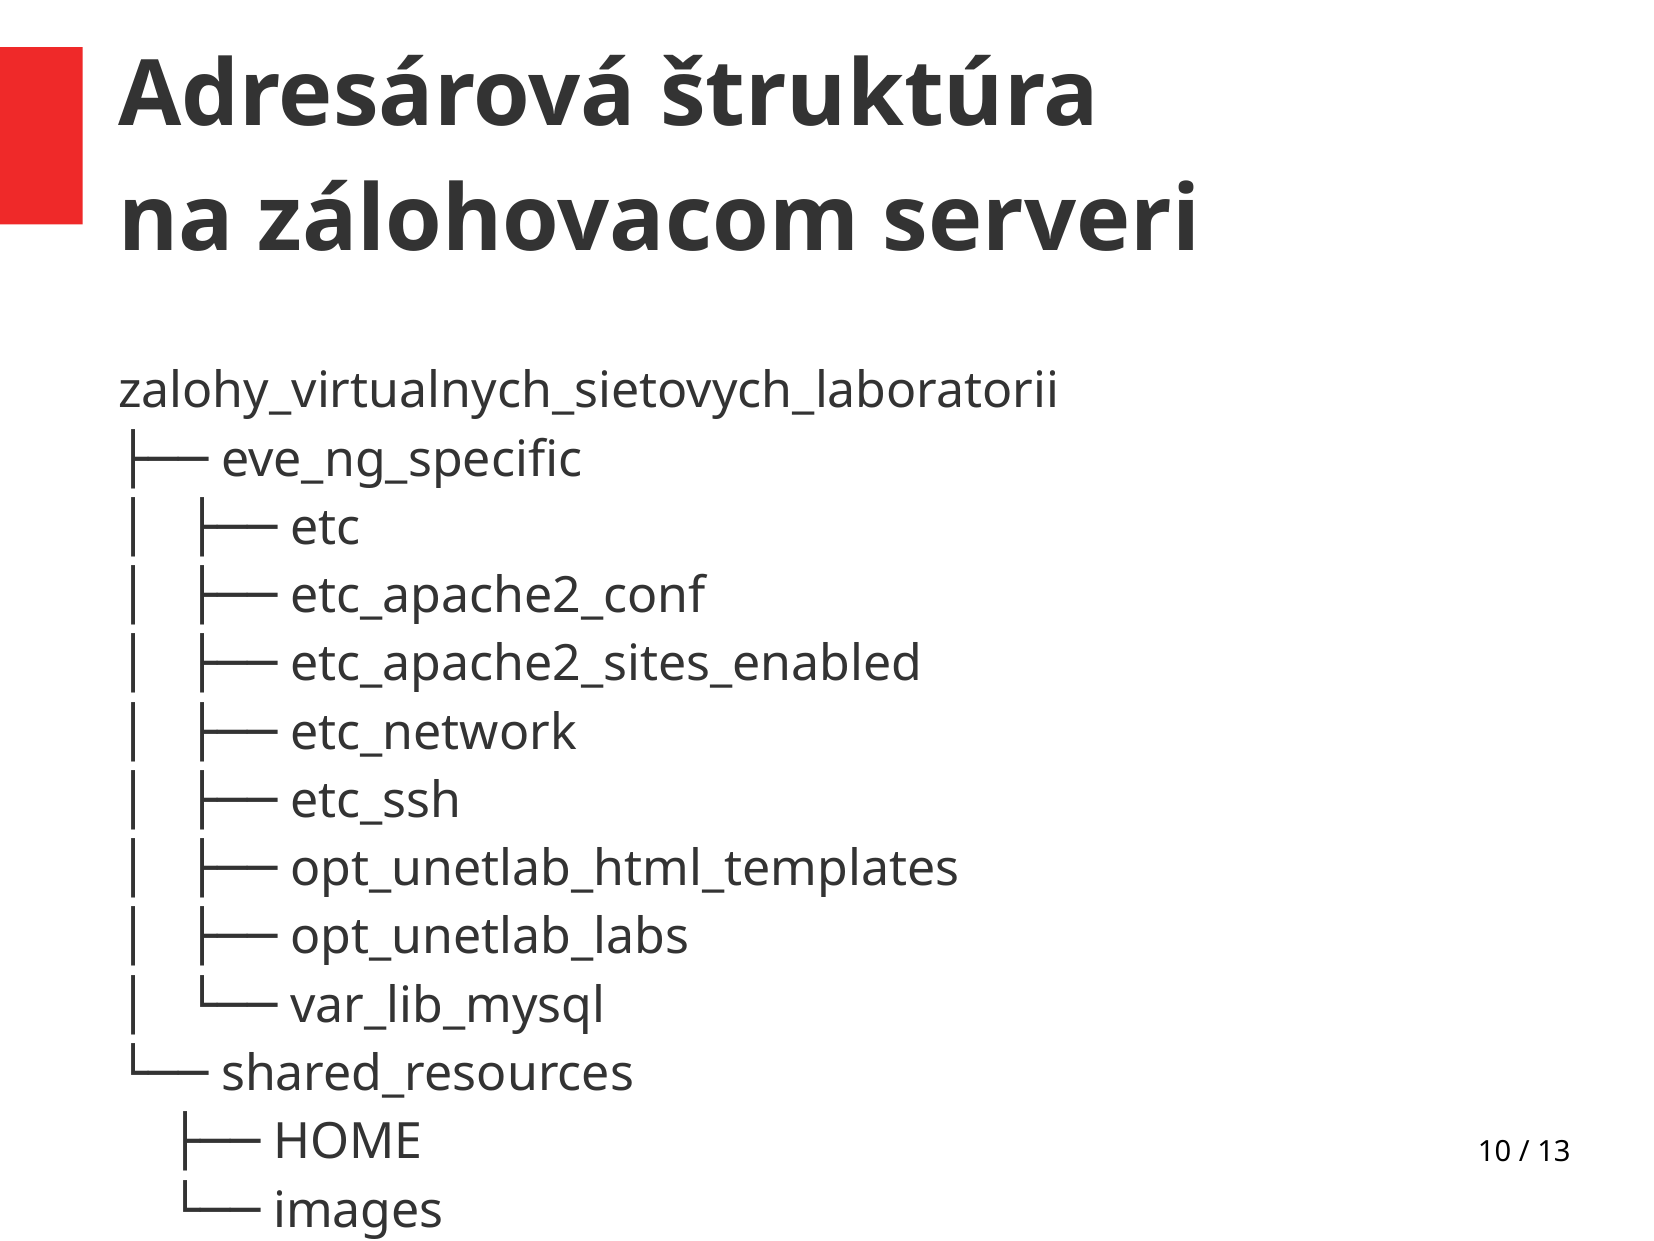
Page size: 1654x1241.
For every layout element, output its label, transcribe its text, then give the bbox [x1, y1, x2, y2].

title Adresárová štruktúra na zálohovacom serveri [118, 45, 1571, 260]
list zalohy_virtualnych_sietovych_laboratorii ├── eve_ng_specific │ ├── etc │ ├── etc_apache2_conf │ ├── etc_apache2_sites_enabled │ ├── etc_network │ ├── etc_ssh │ ├── opt_unetlab_html_templates │ ├── opt_unetlab_labs │ └── var_lib_mysql └── shared_resources ├── HOME └── images tree zalohy_virtualnych_sietovych_laboratorii --dirsfirst -L 2 | less [118, 354, 1536, 1074]
